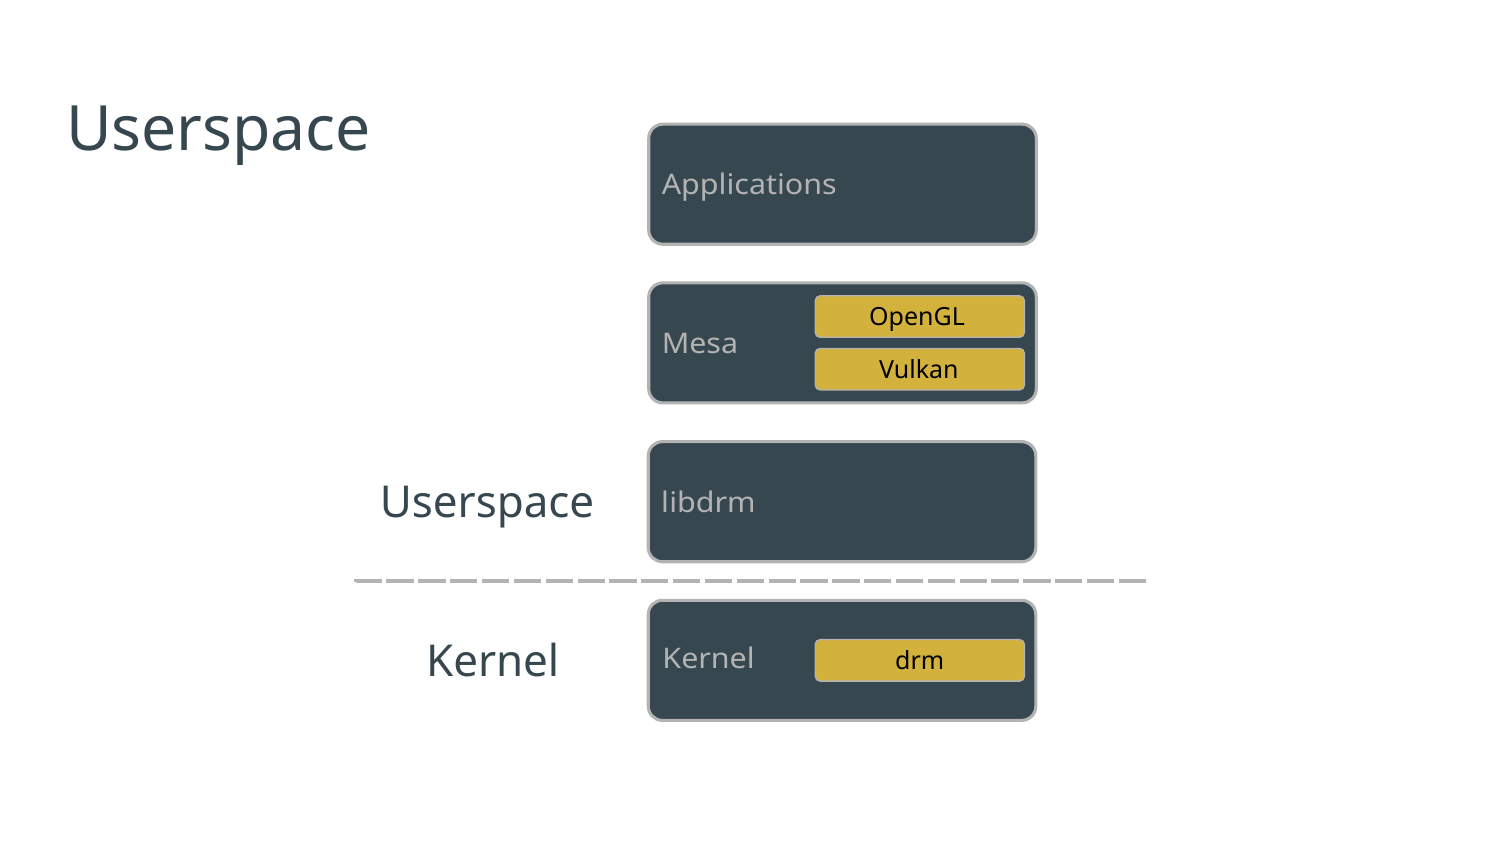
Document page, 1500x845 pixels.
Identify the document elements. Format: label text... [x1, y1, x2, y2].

picture [0, 122, 1500, 722]
title Userspace [51, 72, 1449, 122]
